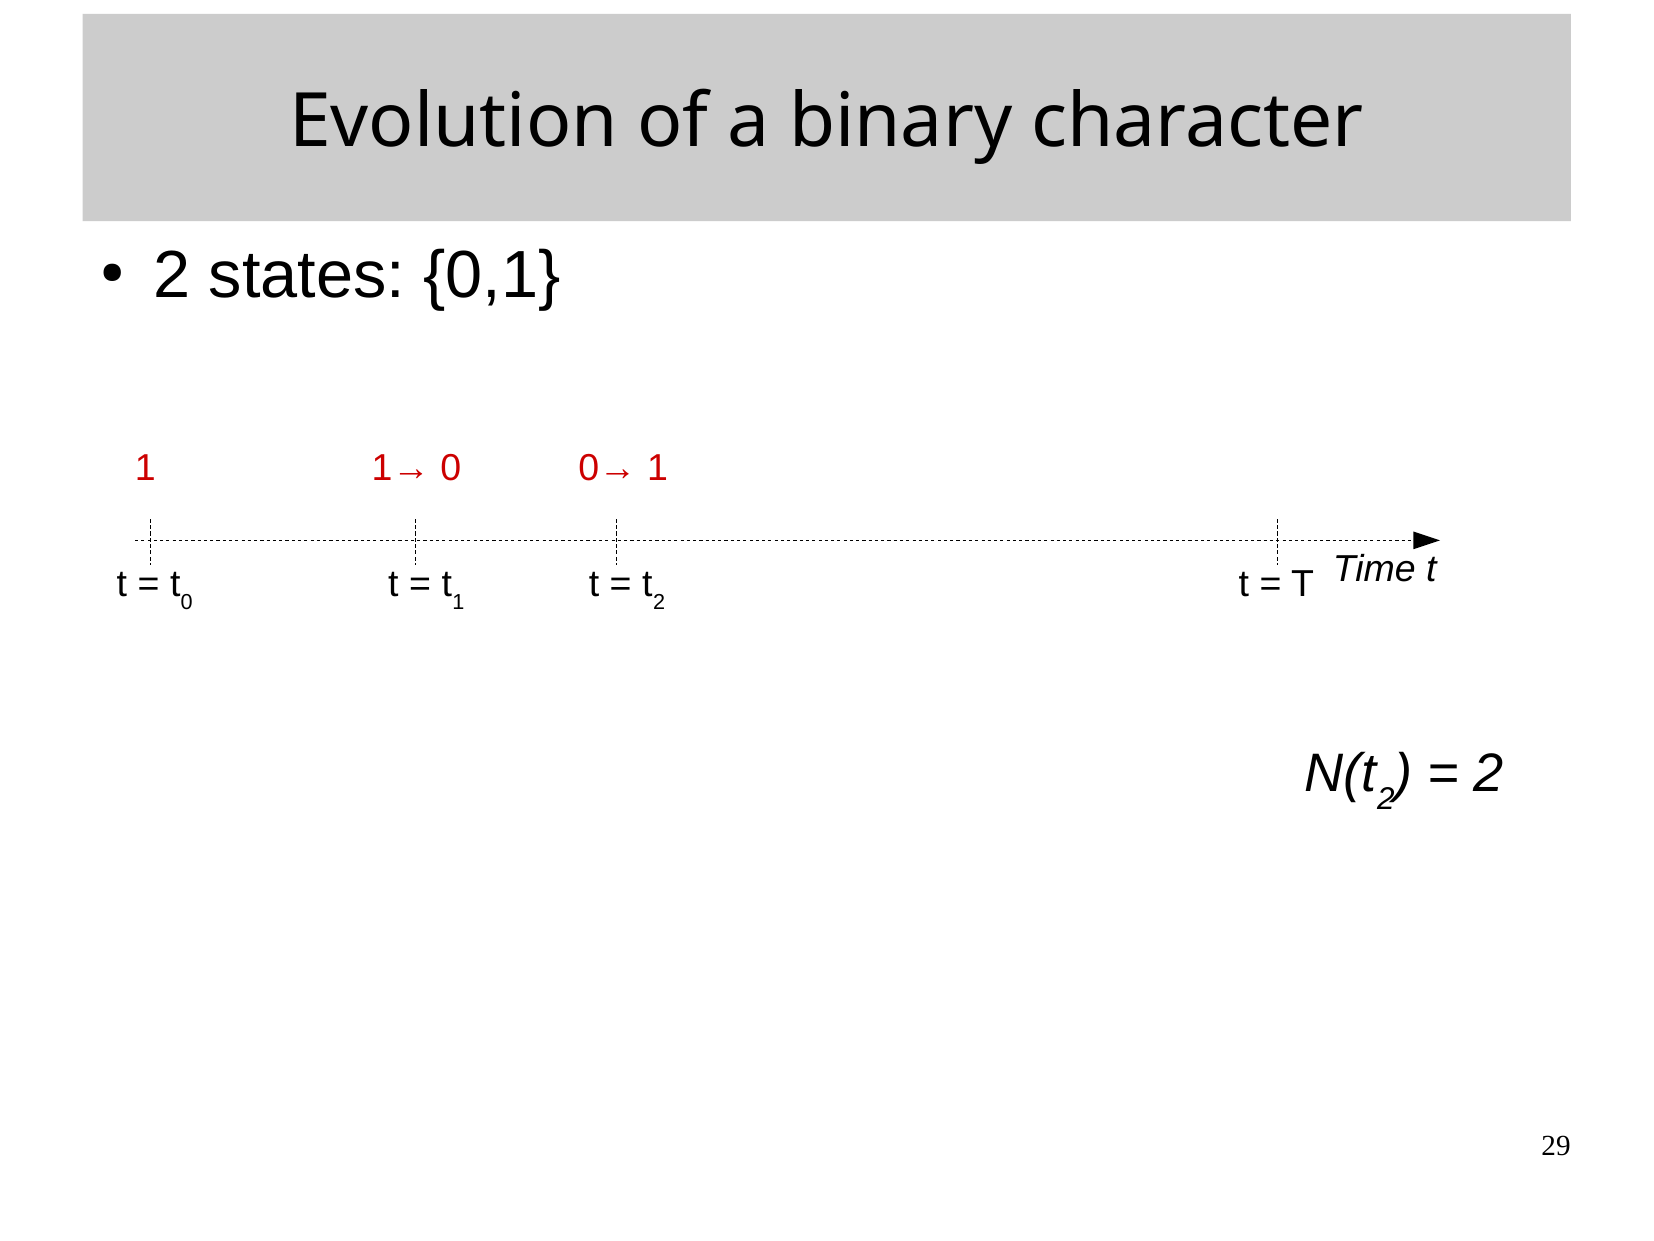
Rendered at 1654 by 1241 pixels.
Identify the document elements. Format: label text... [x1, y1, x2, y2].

text_box 0→ 1 [563, 438, 684, 496]
text_box t = t0 [101, 555, 211, 622]
text_box 1 [120, 438, 196, 496]
text_box t = T [1223, 555, 1333, 613]
list 2 states: {0,1} [82, 237, 1571, 421]
text_box 1→ 0 [356, 438, 477, 496]
text_box t = t2 [574, 555, 683, 622]
title Evolution of a binary character [82, 13, 1571, 222]
text_box t = t1 [373, 555, 482, 622]
text_box N(t2) = 2 [1290, 735, 1576, 824]
text_box Time t [1318, 540, 1514, 598]
